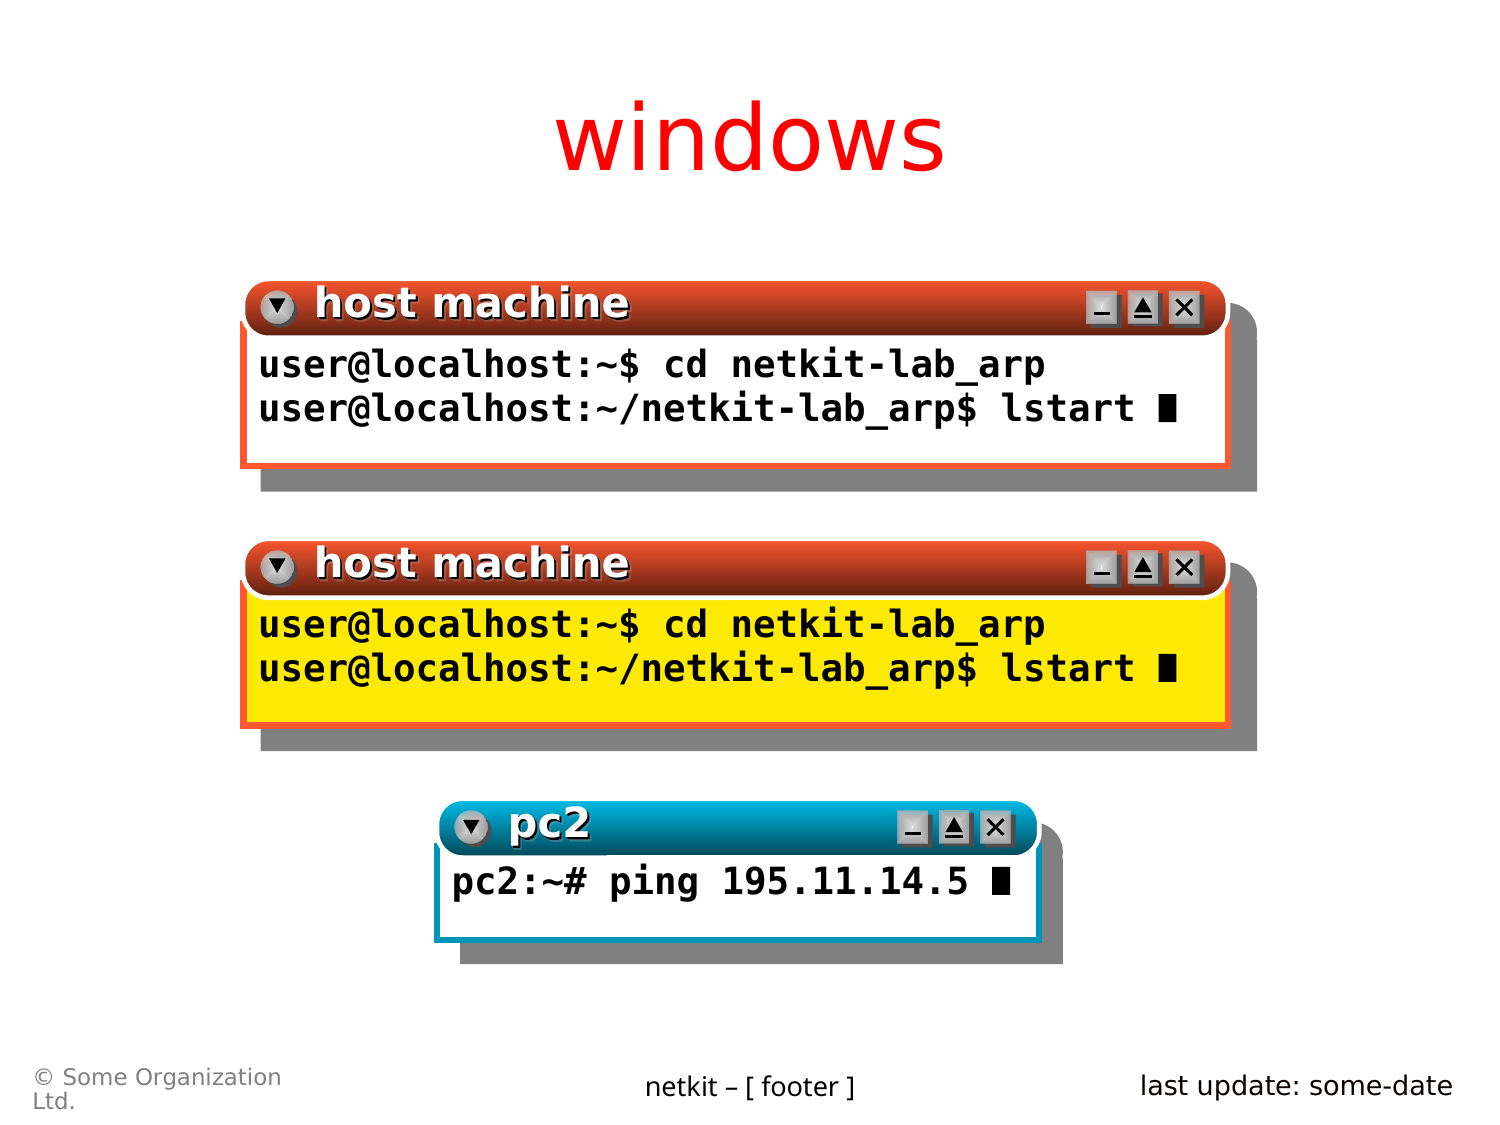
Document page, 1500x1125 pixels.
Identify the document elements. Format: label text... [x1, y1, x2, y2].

text_box [260, 278, 1258, 492]
text_box [242, 538, 313, 598]
text_box pc2 [507, 798, 898, 858]
text_box host machine [313, 538, 1051, 598]
text_box host machine [313, 278, 1051, 338]
text_box user@localhost:~$ cd netkit-lab_arp user@localhost:~/netkit-lab_arp$ lstart ┃ [243, 583, 1228, 726]
text_box user@localhost:~$ cd netkit-lab_arp user@localhost:~/netkit-lab_arp$ lstart ┃ [243, 323, 1228, 466]
text_box pc2:~# ping 195.11.14.5 ┃ [436, 845, 1040, 941]
text_box [260, 538, 1258, 752]
text_box [436, 798, 507, 858]
text_box [460, 798, 1063, 965]
text_box [242, 278, 313, 338]
title windows [75, 45, 1426, 233]
